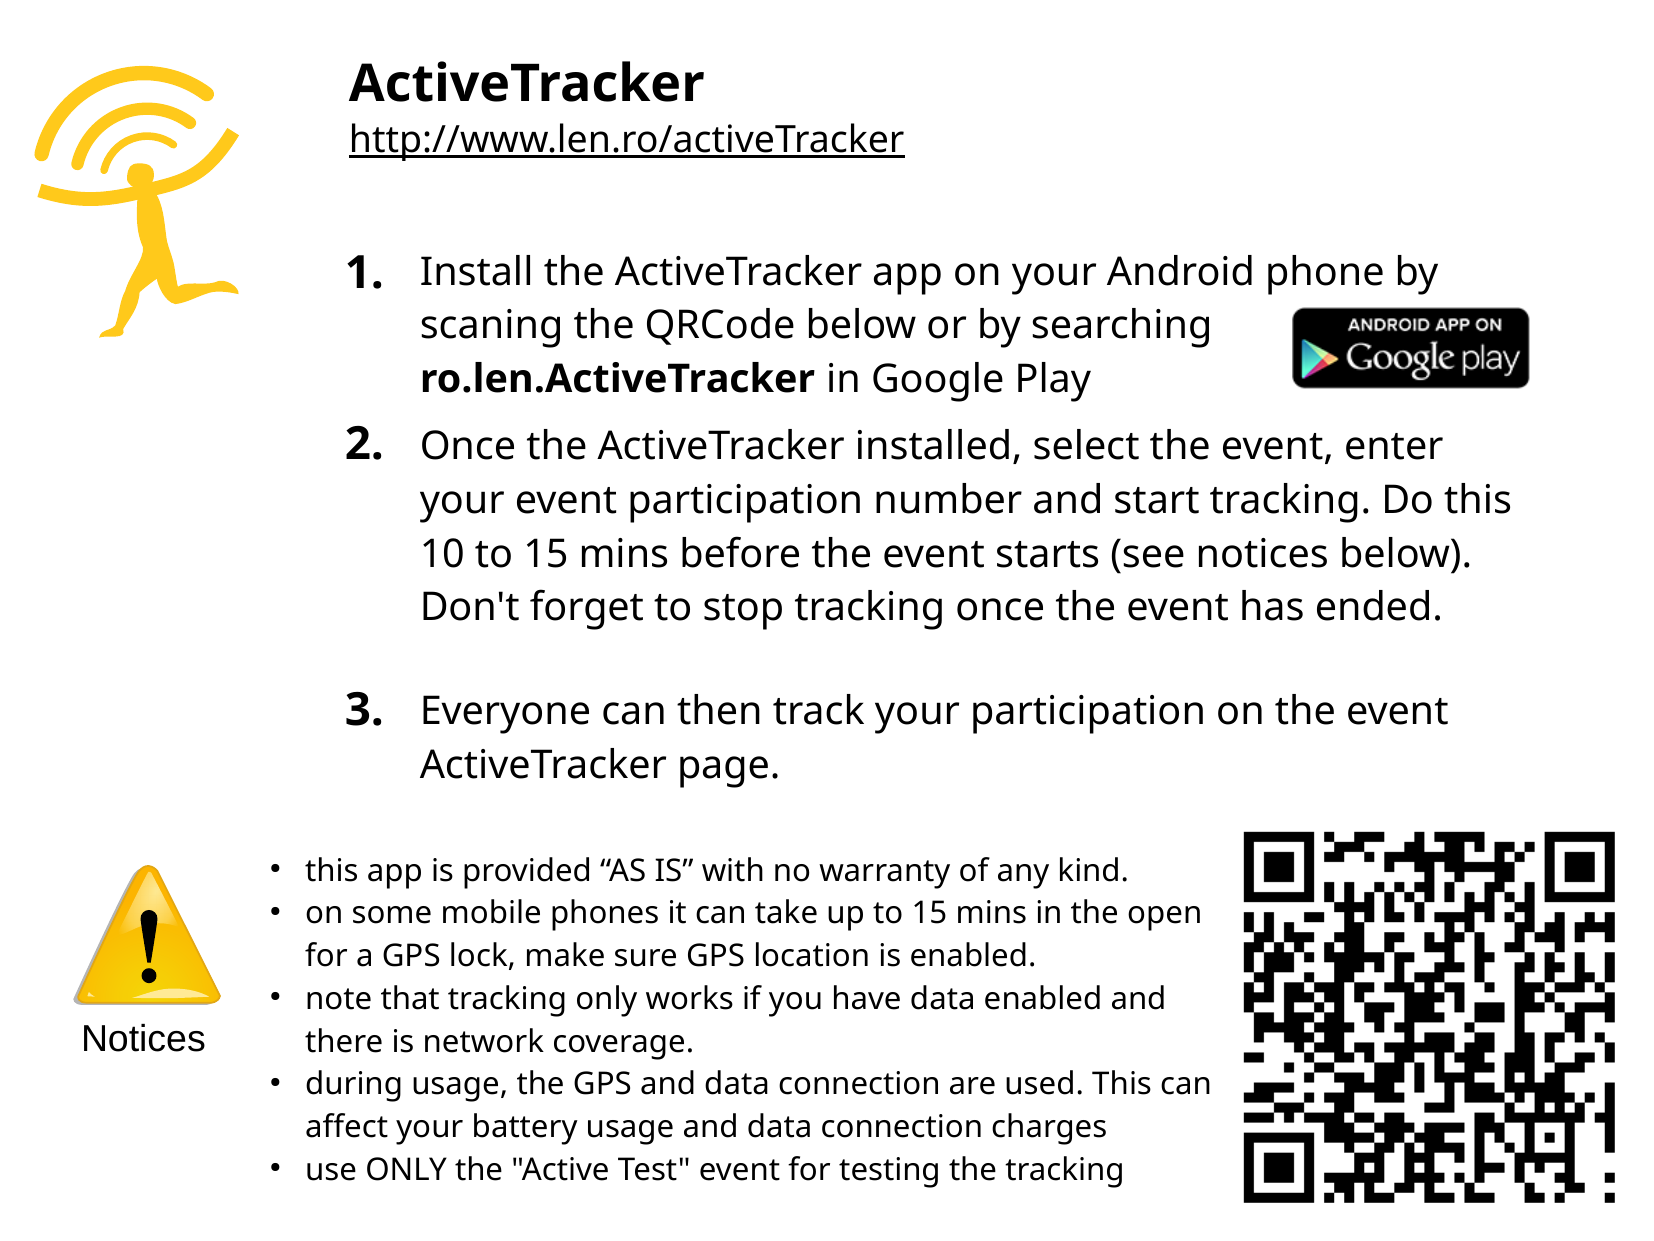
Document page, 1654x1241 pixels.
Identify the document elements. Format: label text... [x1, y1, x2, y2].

text_box http://www.len.ro/activeTracker [334, 104, 1130, 166]
text_box 1. [330, 232, 409, 303]
text_box Notices [66, 1010, 221, 1068]
text_box 3. [330, 669, 409, 740]
text_box Once the ActiveTracker installed, select the event, enter your event participation number and start tracking. Do this 10 to 15 mins before the event starts (see notices below). Don't forget to stop tracking once the event has ended. [405, 409, 1549, 665]
picture [70, 863, 224, 1011]
picture [1234, 822, 1625, 1213]
picture [1291, 306, 1531, 391]
text_box Install the ActiveTracker app on your Android phone by scaning the QRCode below or by searching ro.len.ActiveTracker in Google Play [405, 235, 1549, 401]
picture [7, 60, 292, 345]
text_box this app is provided “AS IS” with no warranty of any kind. on some mobile phones it can take up to 15 mins in the open for a GPS lock, make sure GPS location is enabled. note that tracking only works if you have data enabled and there is network coverage. during usage, the GPS and data connection are used. This can affect your battery usage and data connection charges use ONLY the "Active Test" event for testing the tracking [255, 840, 1246, 1216]
text_box ActiveTracker [334, 38, 770, 104]
text_box 2. [330, 403, 409, 475]
text_box Everyone can then track your participation on the event ActiveTracker page. [405, 675, 1654, 786]
